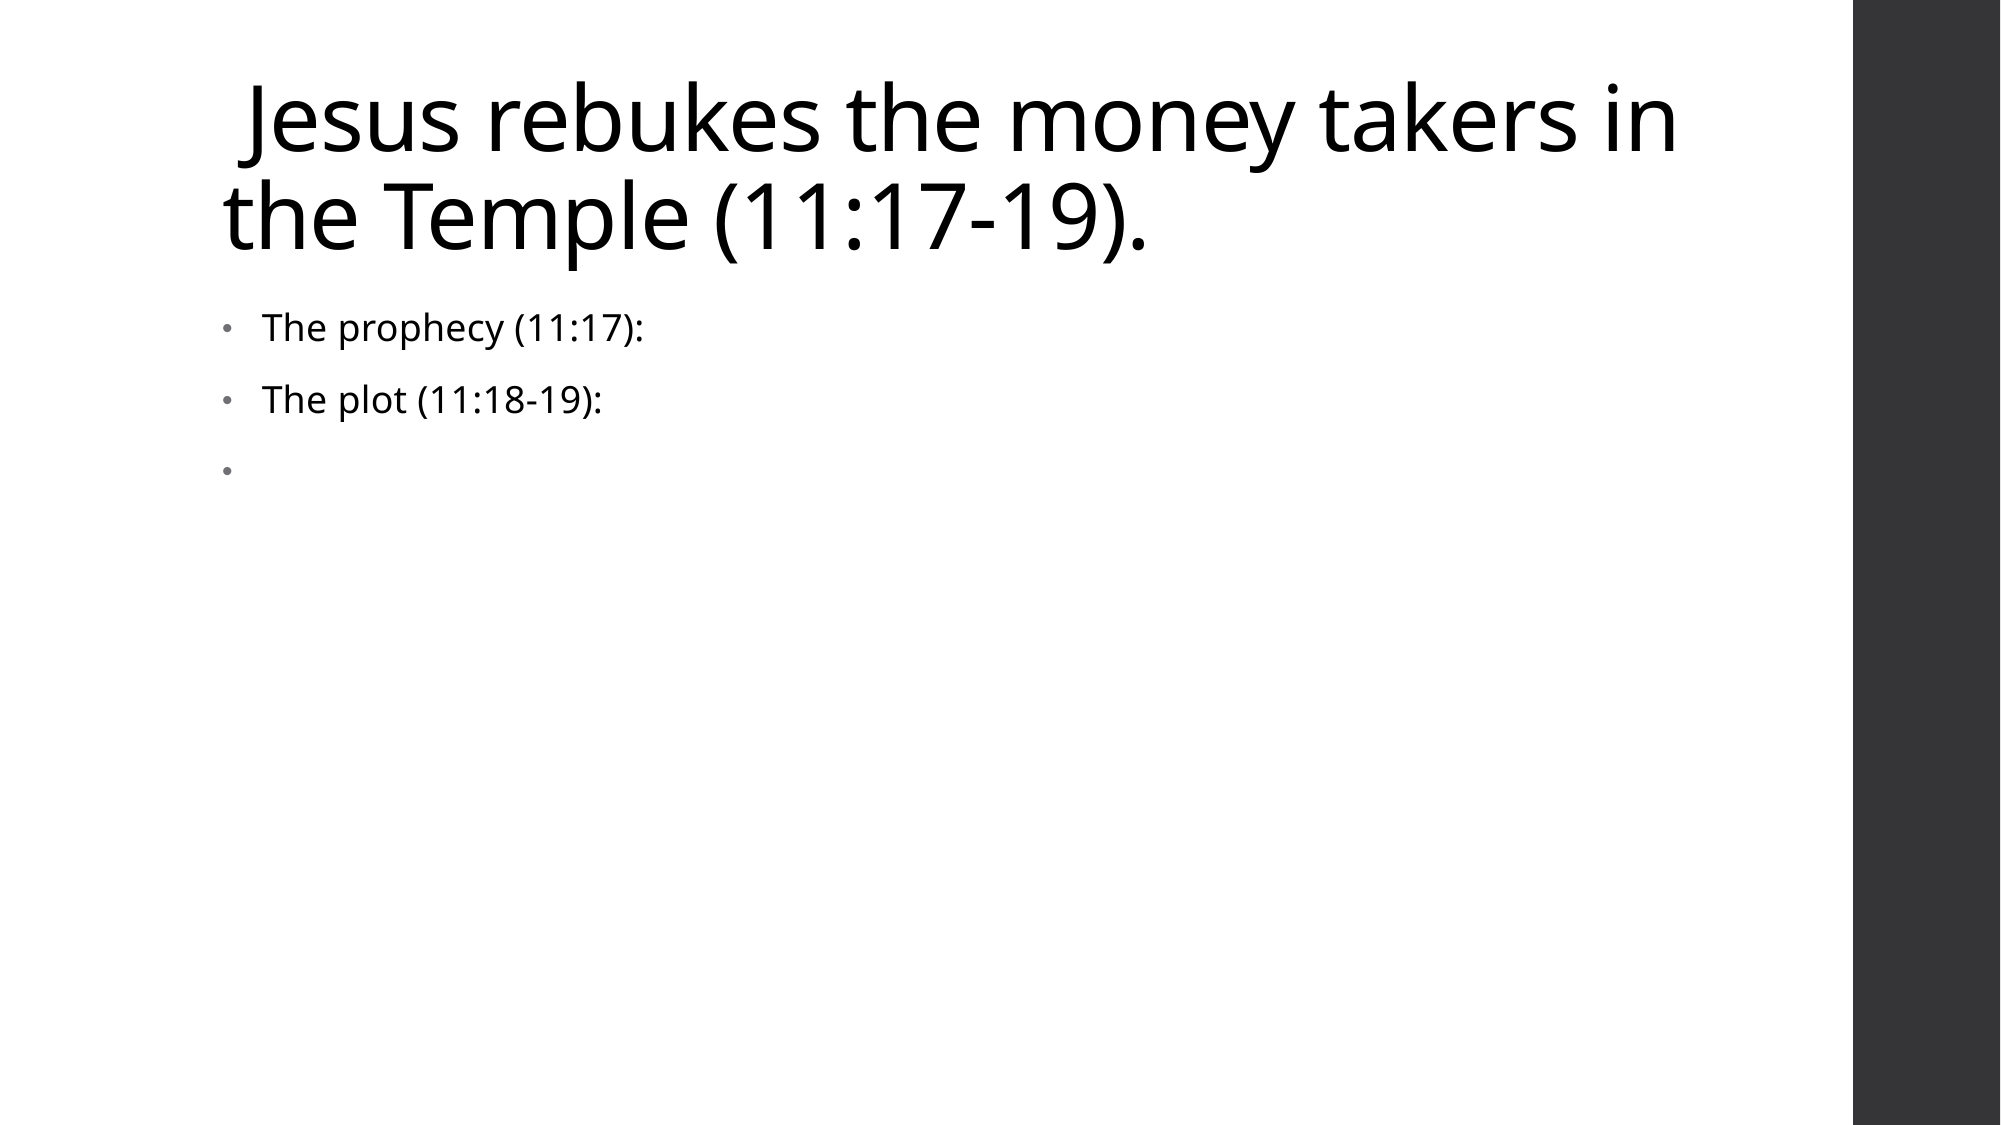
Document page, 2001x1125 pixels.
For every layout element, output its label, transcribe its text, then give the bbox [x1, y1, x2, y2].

list The prophecy (11:17): The plot (11:18-19): [206, 299, 1617, 1014]
title Jesus rebukes the money takers in the Temple (11:17-19). [206, 60, 1797, 278]
